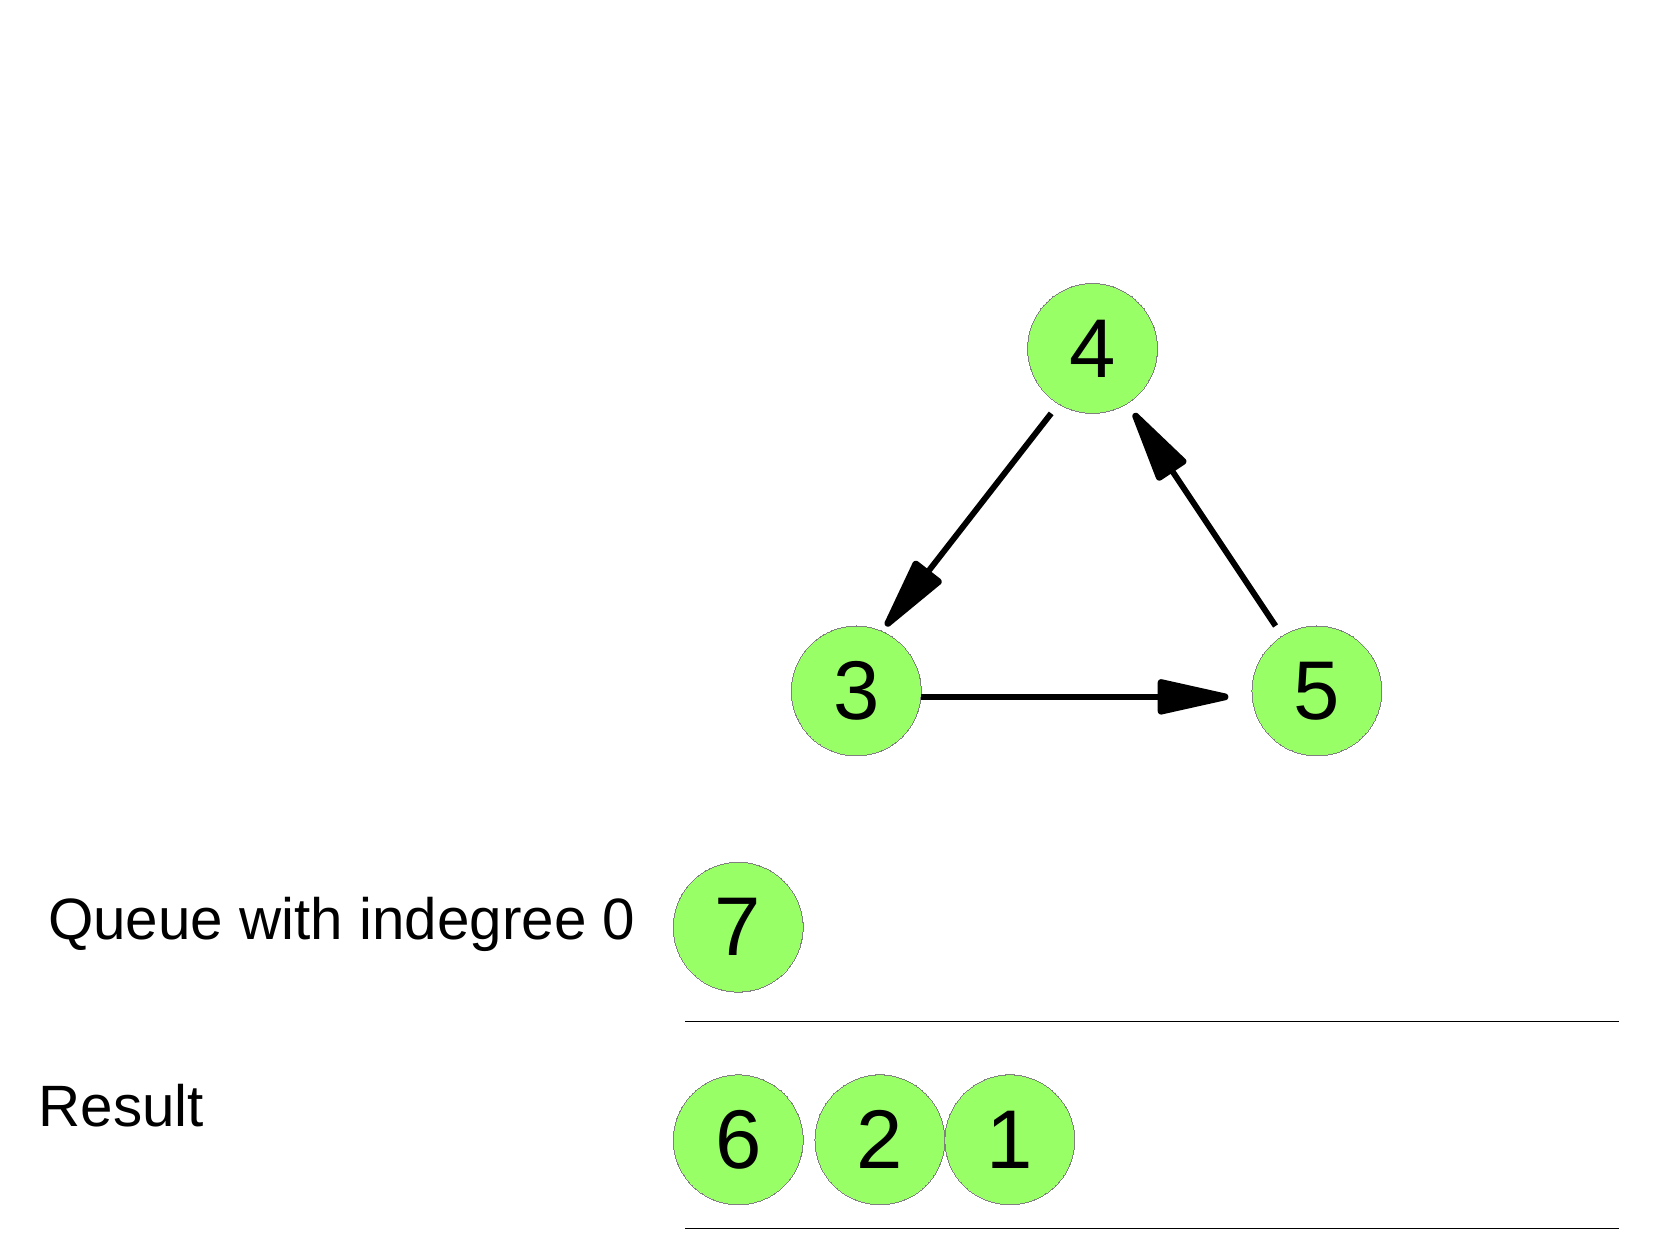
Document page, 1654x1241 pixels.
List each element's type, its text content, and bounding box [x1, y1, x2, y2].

text_box Queue with indegree 0 [33, 879, 650, 960]
text_box 1 [945, 1074, 1075, 1205]
text_box 3 [791, 625, 922, 756]
text_box 5 [1251, 625, 1382, 756]
text_box 2 [814, 1074, 945, 1205]
text_box Result [23, 1065, 219, 1146]
text_box 4 [1027, 283, 1158, 414]
text_box 7 [673, 862, 804, 993]
text_box 6 [673, 1074, 804, 1205]
